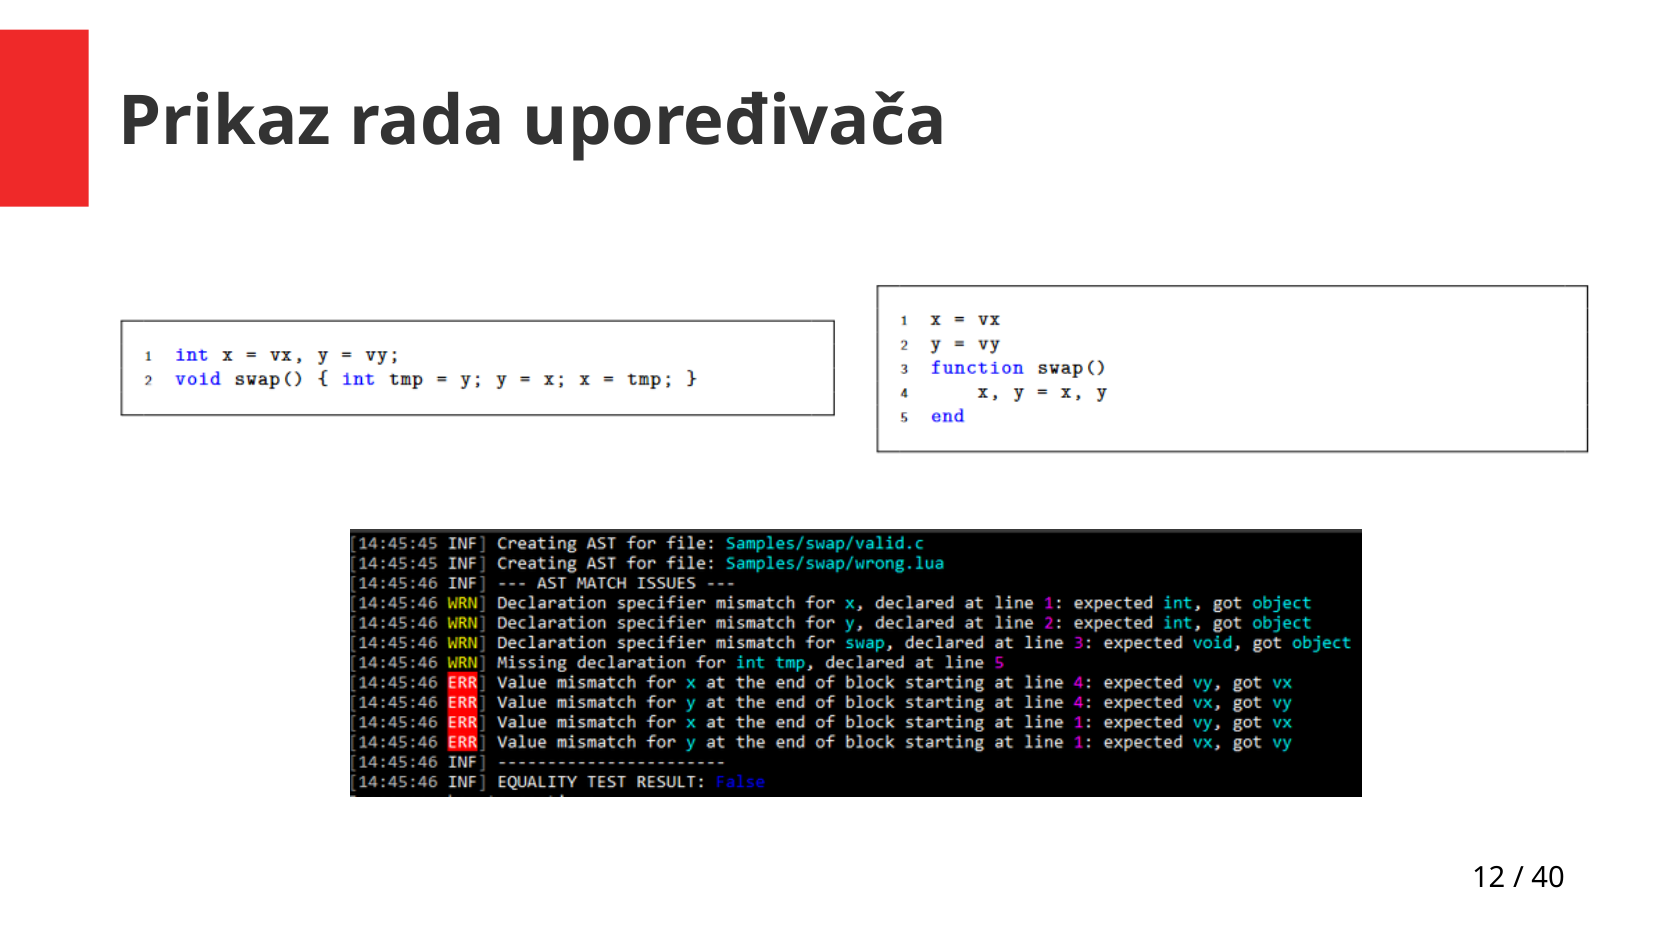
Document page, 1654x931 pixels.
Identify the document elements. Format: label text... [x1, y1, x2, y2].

title Prikaz rada upoređivača [118, 29, 1595, 207]
picture [874, 280, 1595, 460]
picture [350, 529, 1362, 797]
picture [118, 318, 839, 422]
